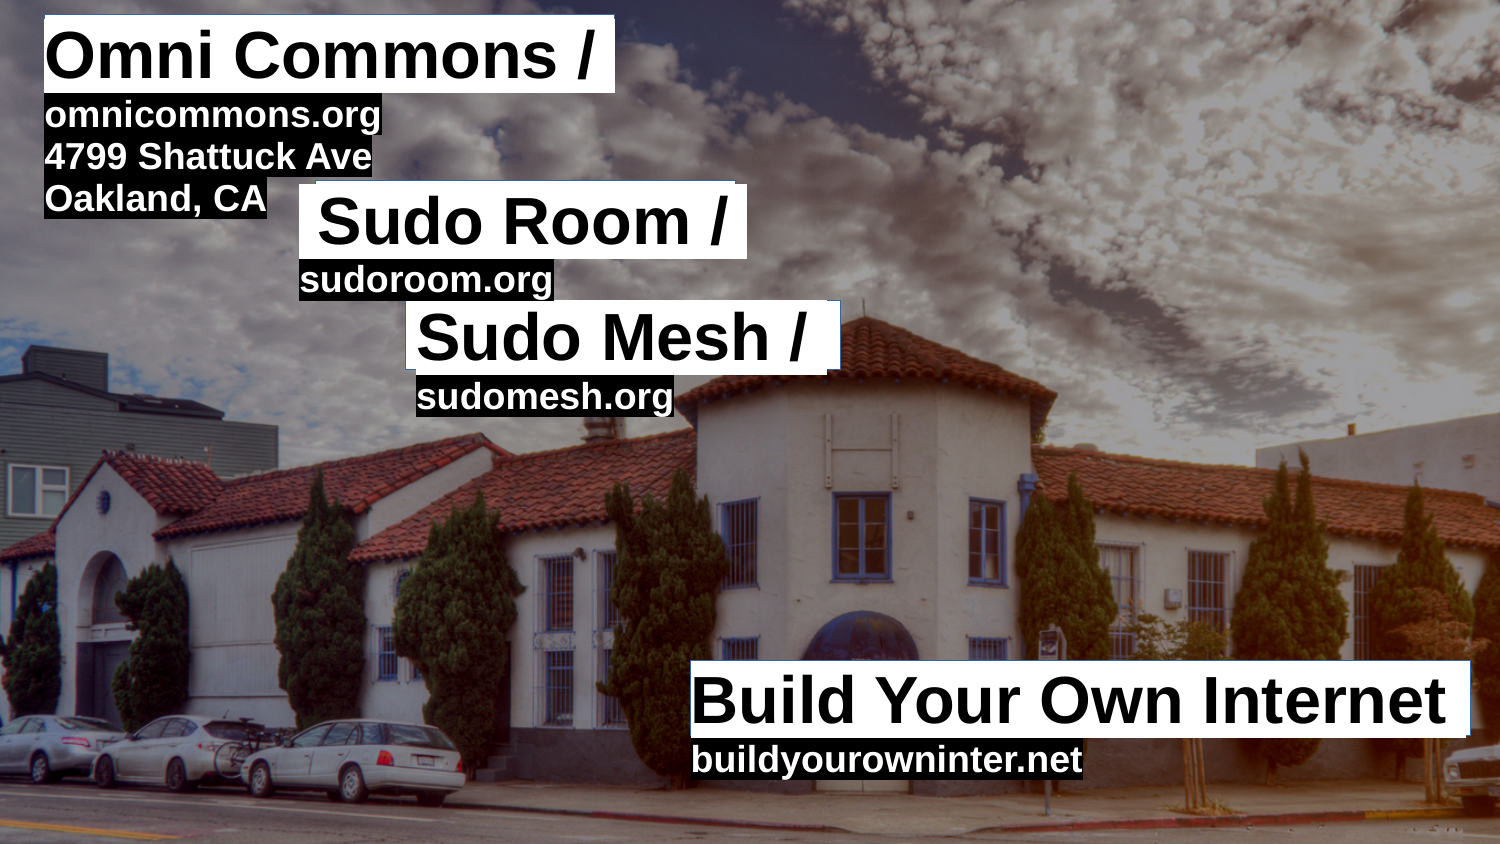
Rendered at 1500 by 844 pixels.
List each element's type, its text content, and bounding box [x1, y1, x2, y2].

text_box Sudo Room / sudoroom.org [284, 176, 810, 384]
text_box Omni Commons / omnicommons.org 4799 Shattuck Ave Oakland, CA [29, 11, 630, 302]
text_box Sudo Mesh / sudomesh.org [401, 292, 927, 500]
picture [0, 0, 1500, 844]
text_box Build Your Own Internet buildyourowninter.net [675, 656, 1500, 844]
list [51, 189, 1449, 750]
